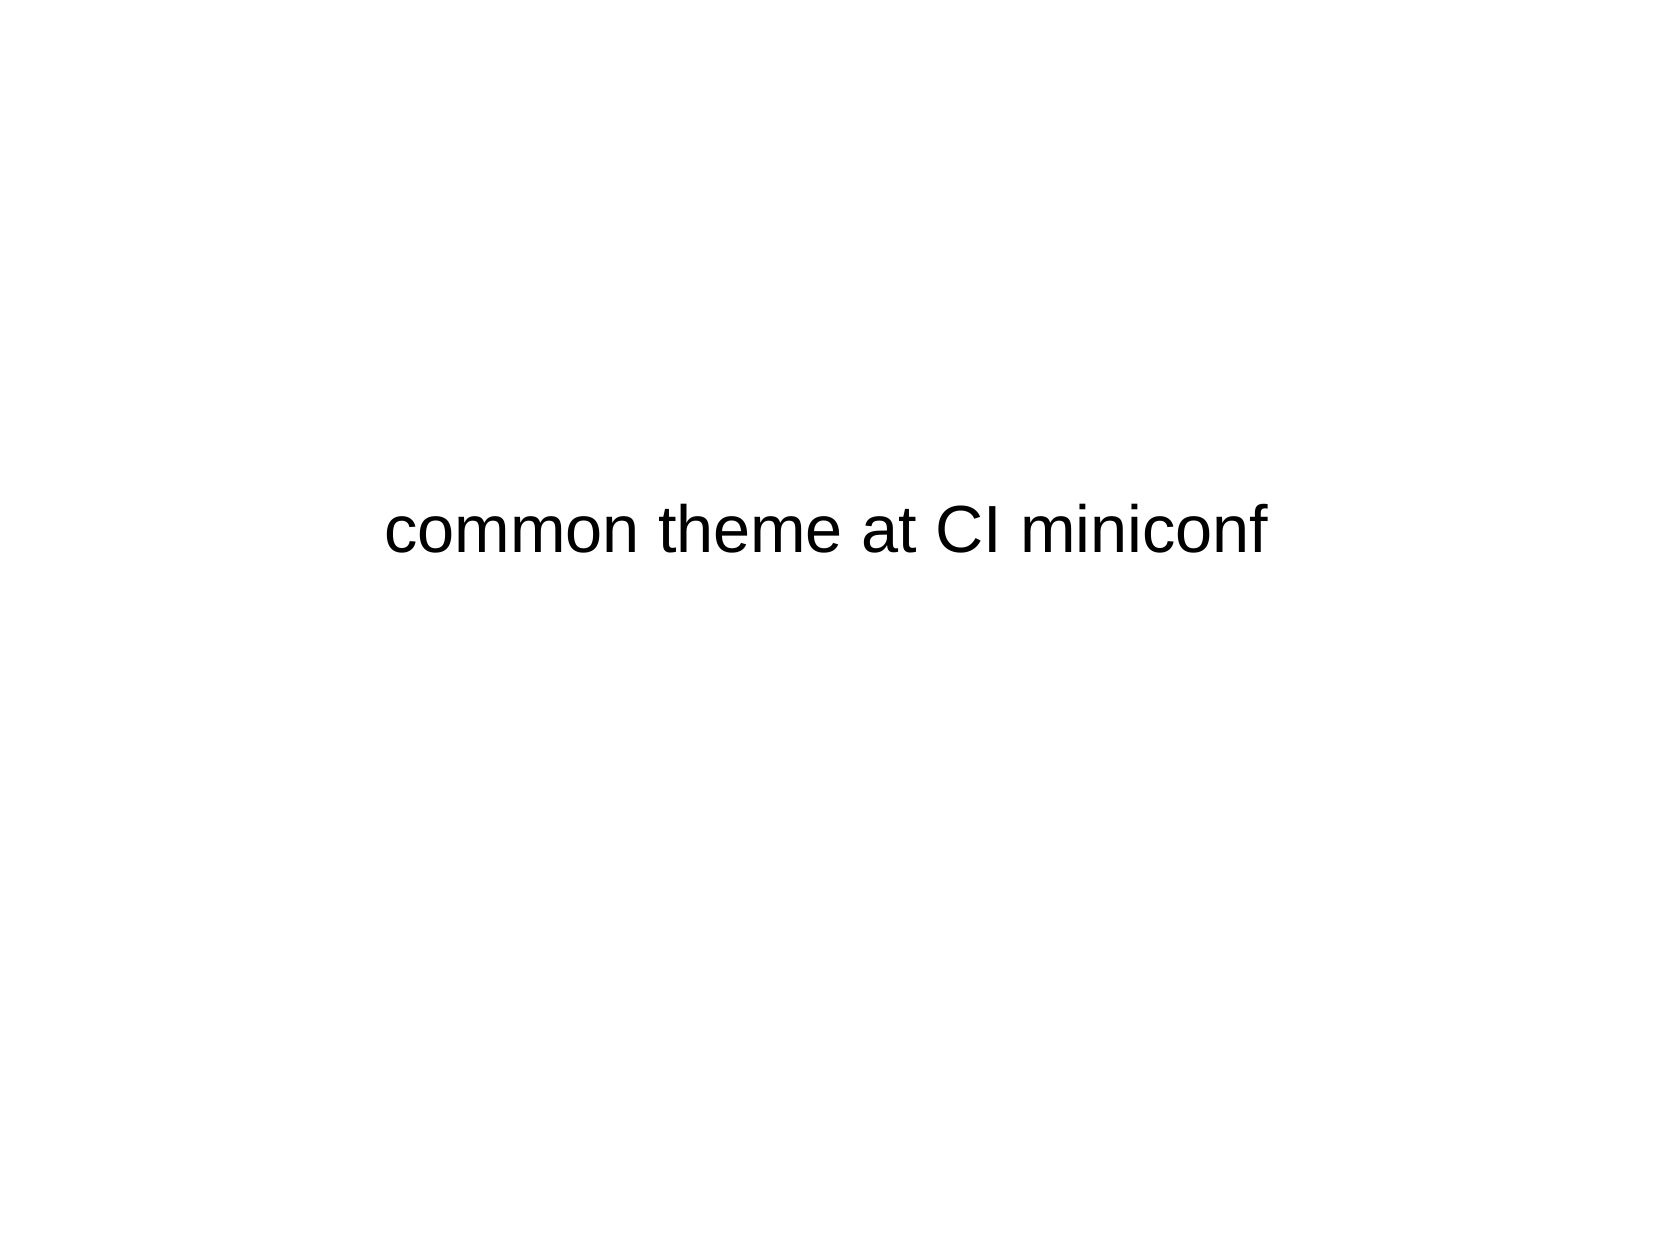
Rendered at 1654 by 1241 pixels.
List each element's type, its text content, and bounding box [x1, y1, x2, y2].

subtitle common theme at CI miniconf [82, 49, 1571, 1010]
